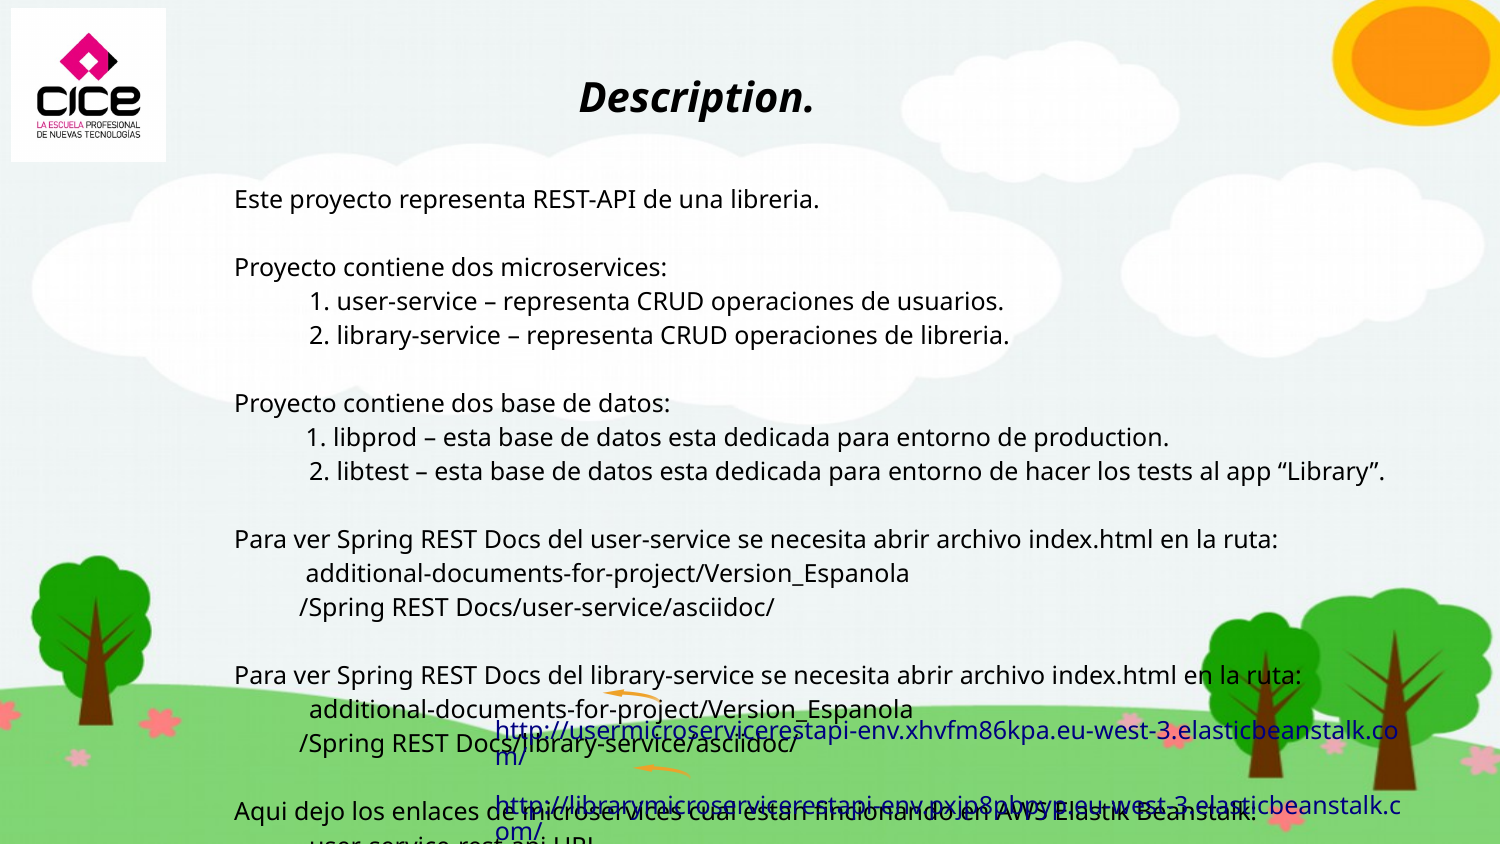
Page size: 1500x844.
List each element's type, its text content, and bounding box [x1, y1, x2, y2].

text_box Description. Este proyecto representa REST-API de una libreria. Proyecto contiene dos microservices: 1. user-service – representa CRUD operaciones de usuarios. 2. library-service – representa CRUD operaciones de libreria. Proyecto contiene dos base de datos: 1. libprod – esta base de datos esta dedicada para entorno de production. 2. libtest – esta base de datos esta dedicada para entorno de hacer los tests al app “Library”. Para ver Spring REST Docs del user-service se necesita abrir archivo index.html en la ruta: additional-documents-for-project/Version_Espanola /Spring REST Docs/user-service/asciidoc/ Para ver Spring REST Docs del library-service se necesita abrir archivo index.html en la ruta: additional-documents-for-project/Version_Espanola /Spring REST Docs/library-service/asciidoc/ Aqui dejo los enlaces de microservices cual estan fincionando en AWS Elastik Beanstalk: user-service-rest-api URL library-service-rest-api URL [219, 60, 1370, 800]
text_box http://usermicroservicerestapi-env.xhvfm86kpa.eu-west-3.elasticbeanstalk.com/ [480, 705, 1426, 748]
picture [0, 0, 1500, 844]
picture [498, 828, 505, 838]
text_box http://librarymicroservicerestapi-env.pxjp8pbpyp.eu-west-3.elasticbeanstalk.com/ [480, 780, 1430, 823]
